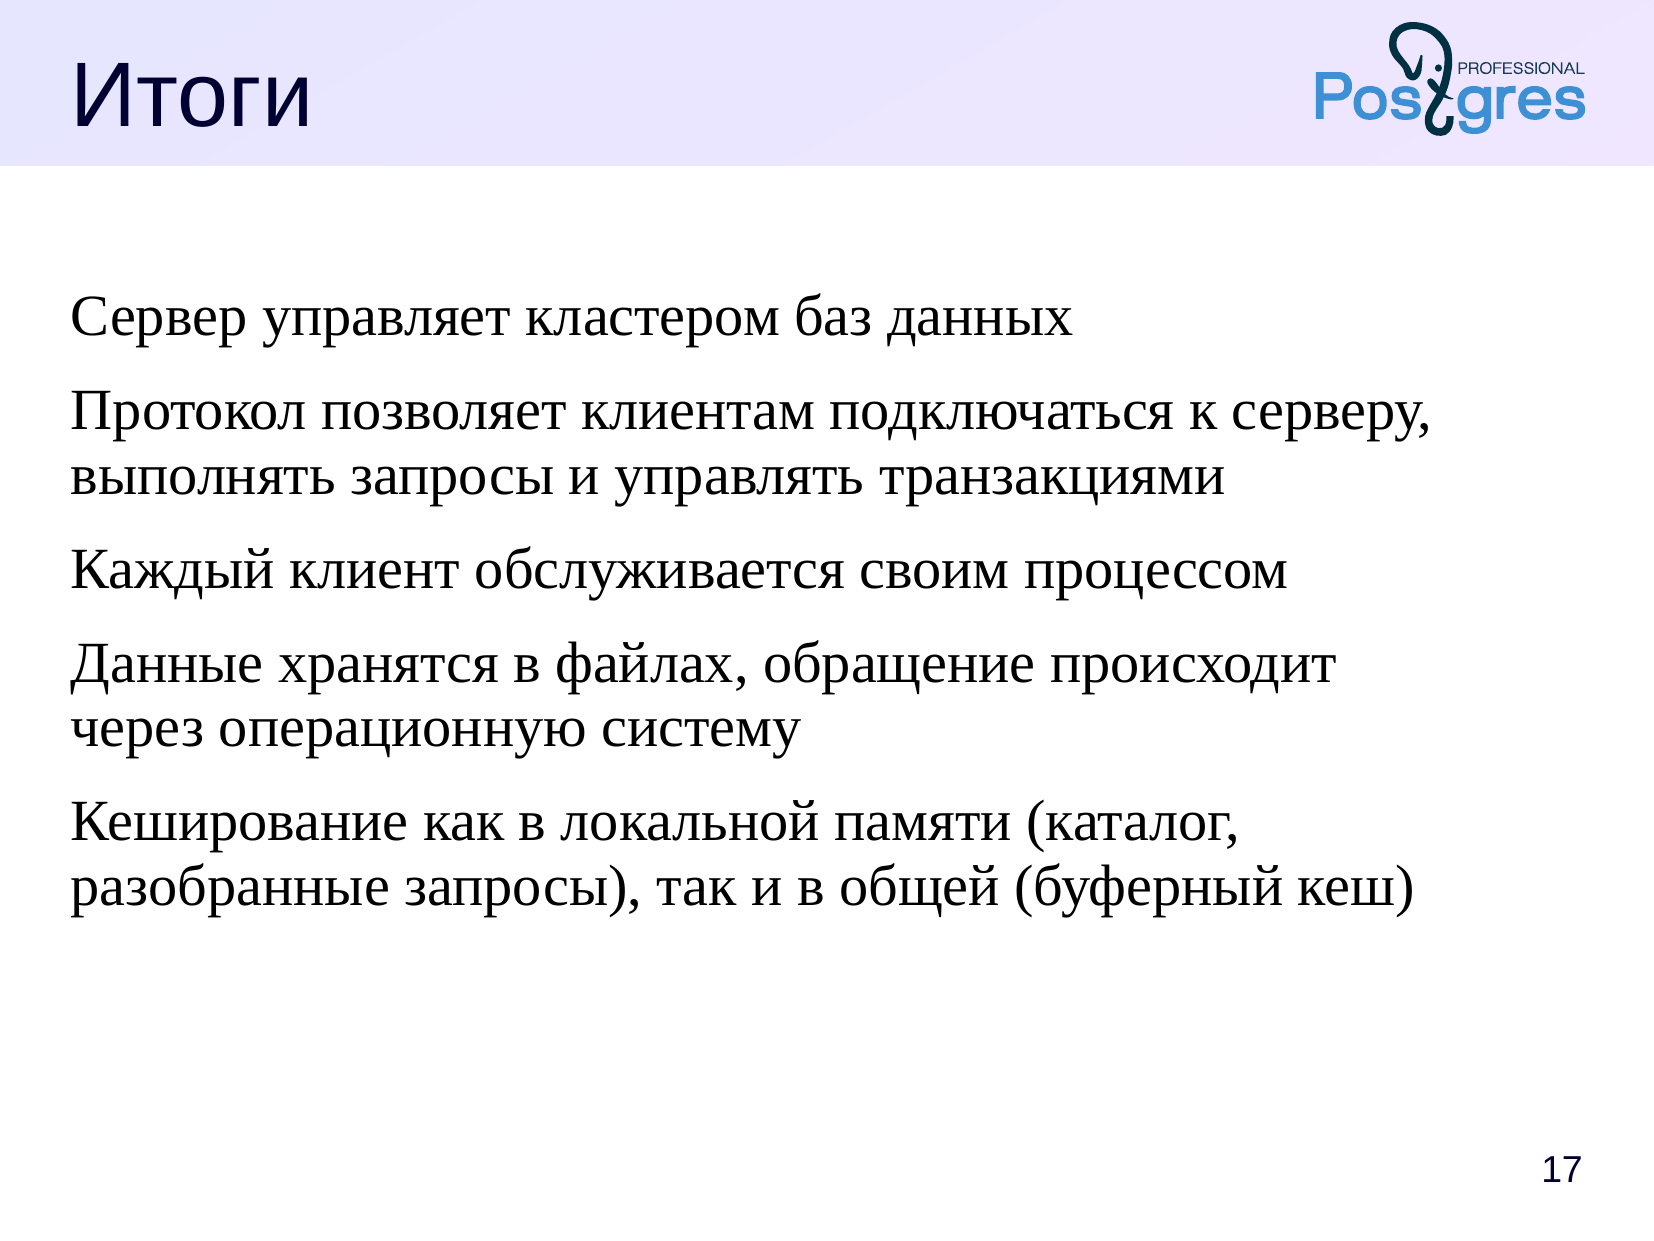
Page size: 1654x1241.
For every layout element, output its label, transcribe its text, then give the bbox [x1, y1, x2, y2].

list Сервер управляет кластером баз данных Протокол позволяет клиентам подключаться к серверу, выполнять запросы и управлять транзакциями Каждый клиент обслуживается своим процессом Данные хранятся в файлах, обращение происходит через операционную систему Кеширование как в локальной памяти (каталог, разобранные запросы), так и в общей (буферный кеш) [70, 283, 1583, 1134]
title Итоги [70, 43, 1241, 147]
